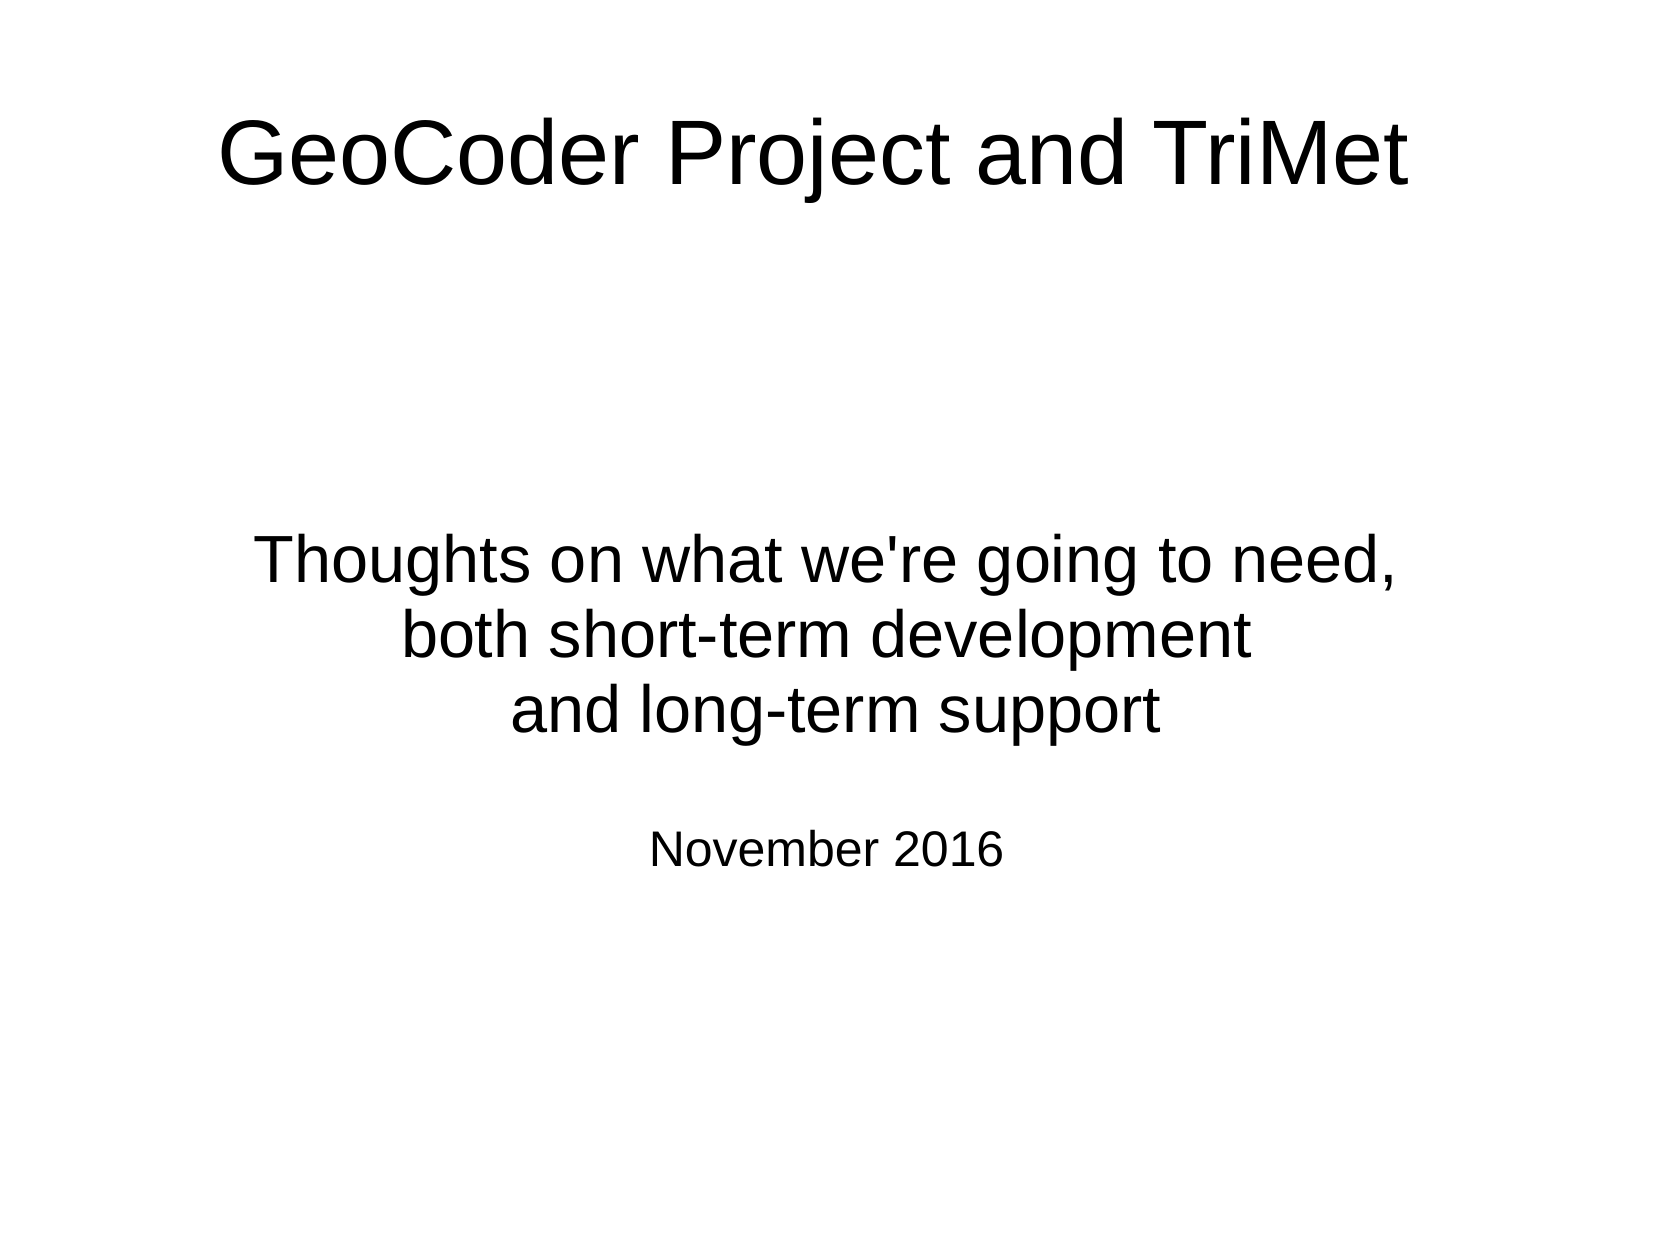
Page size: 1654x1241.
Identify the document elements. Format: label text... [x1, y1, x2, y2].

title GeoCoder Project and TriMet [82, 49, 1571, 257]
subtitle Thoughts on what we're going to need, both short-term development and long-term support November 2016 [82, 290, 1571, 1109]
